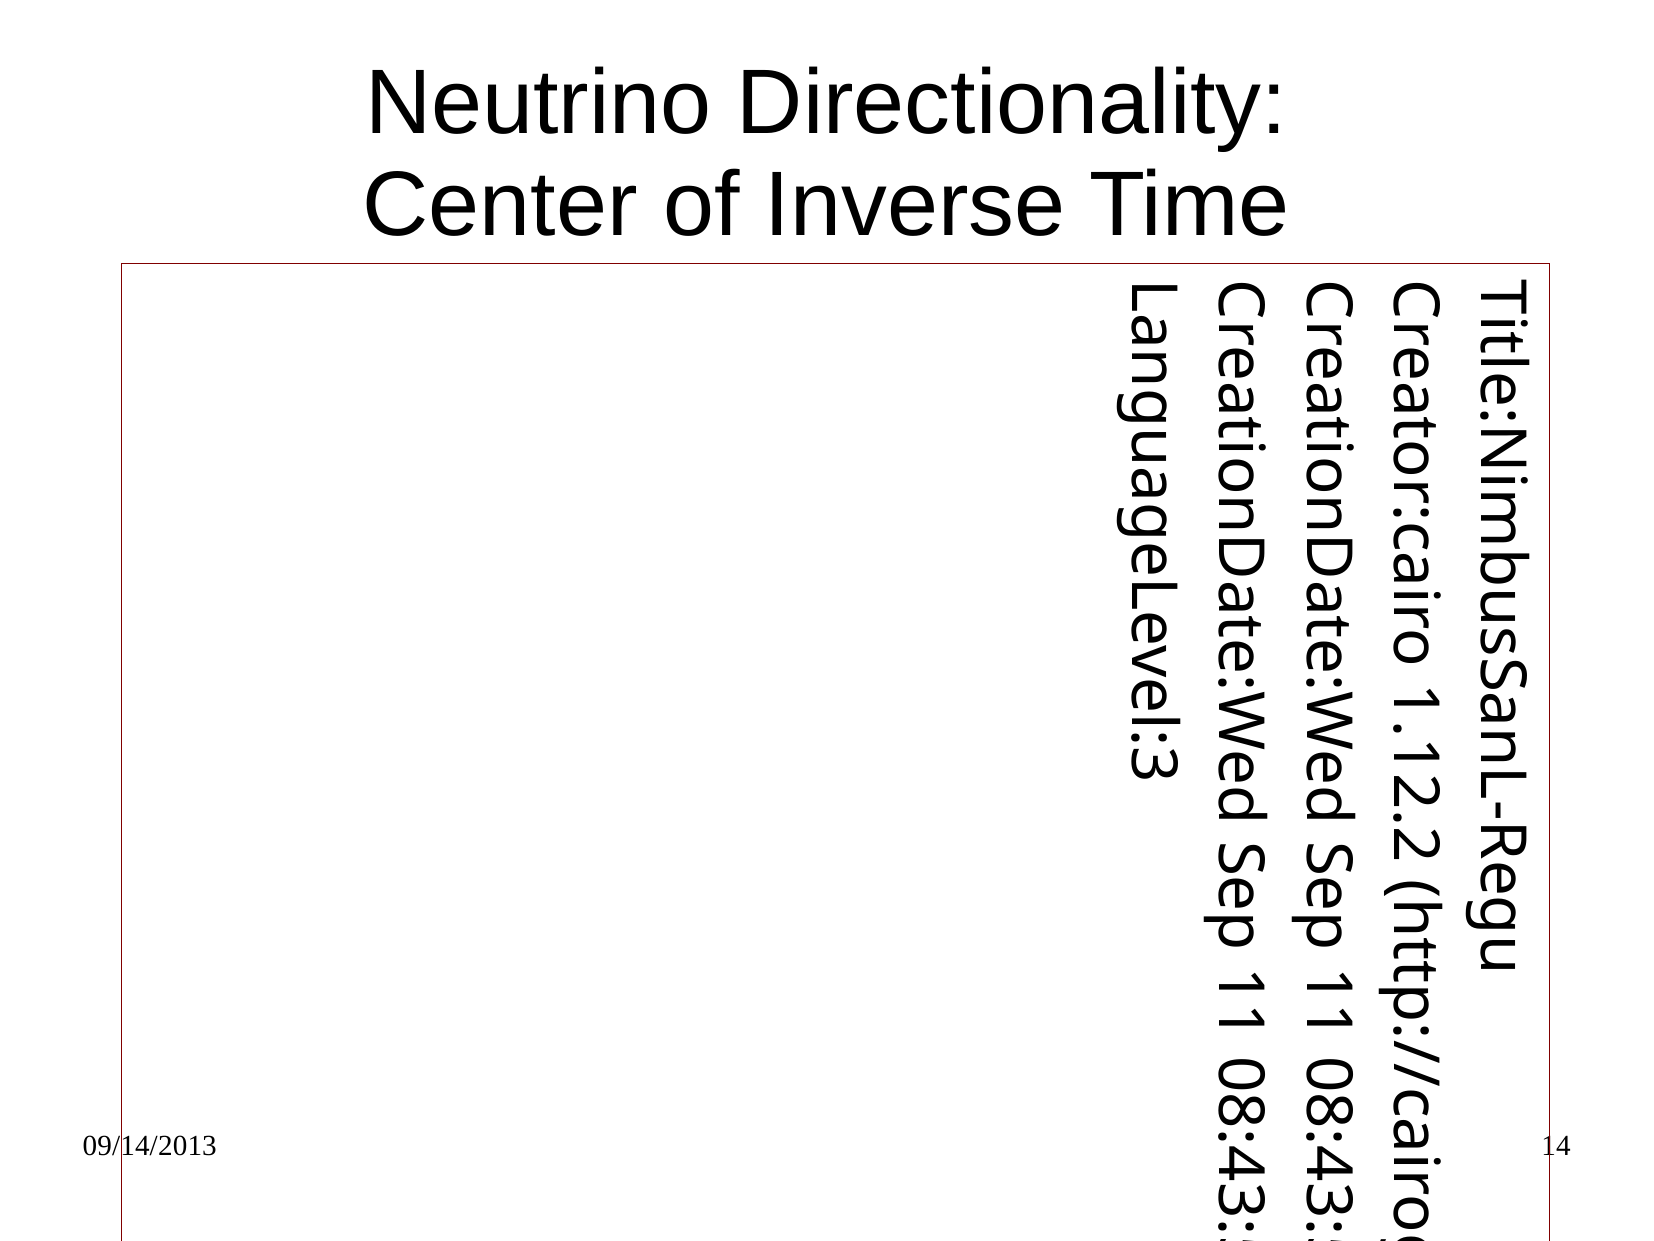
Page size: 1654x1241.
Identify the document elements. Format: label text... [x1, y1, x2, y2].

title Neutrino Directionality: Center of Inverse Time [82, 49, 1571, 257]
picture [120, 259, 1553, 1241]
